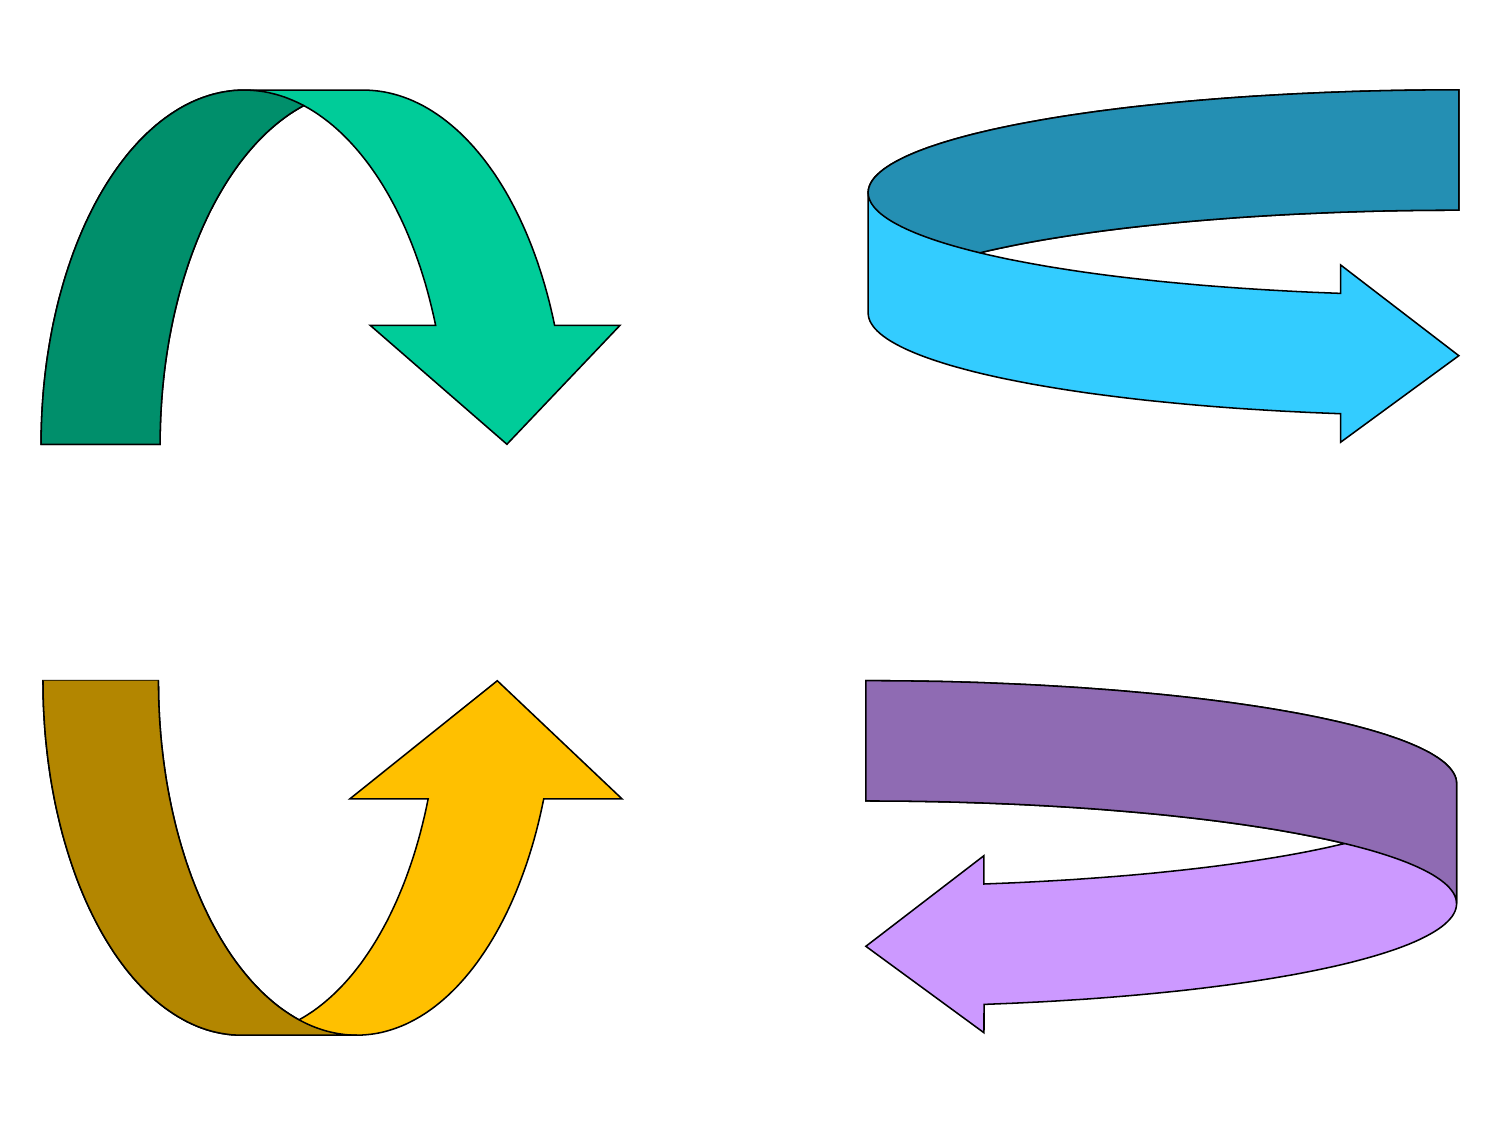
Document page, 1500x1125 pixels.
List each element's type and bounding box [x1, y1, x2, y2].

text_box [868, 89, 1459, 443]
text_box [42, 680, 622, 1036]
text_box [865, 680, 1457, 1033]
